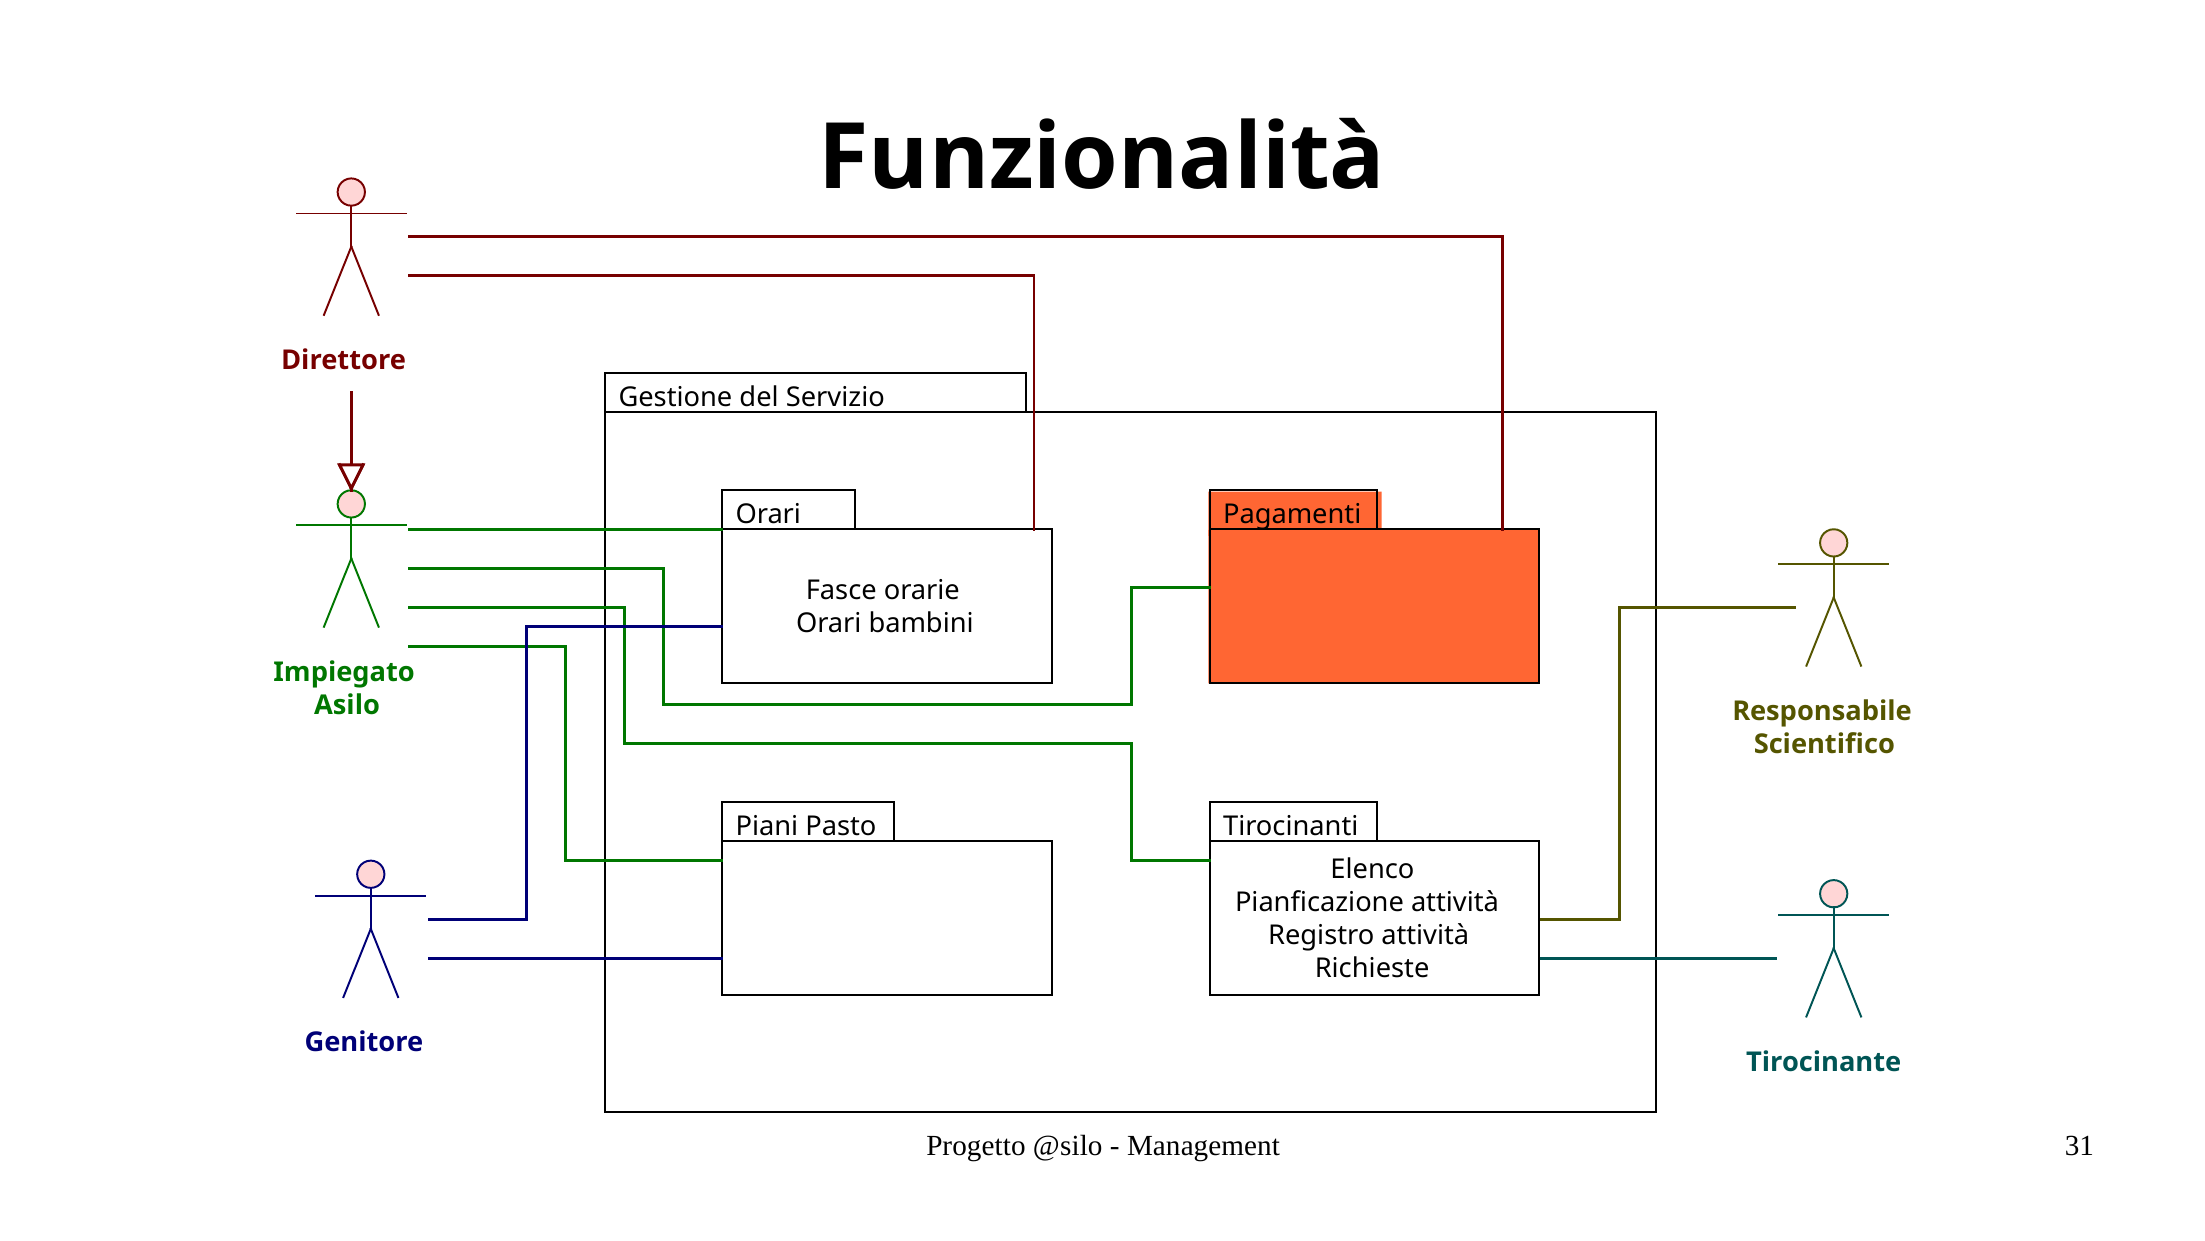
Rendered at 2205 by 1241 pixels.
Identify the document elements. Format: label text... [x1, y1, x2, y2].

picture [213, 138, 1991, 1193]
title Funzionalità [110, 49, 2095, 257]
